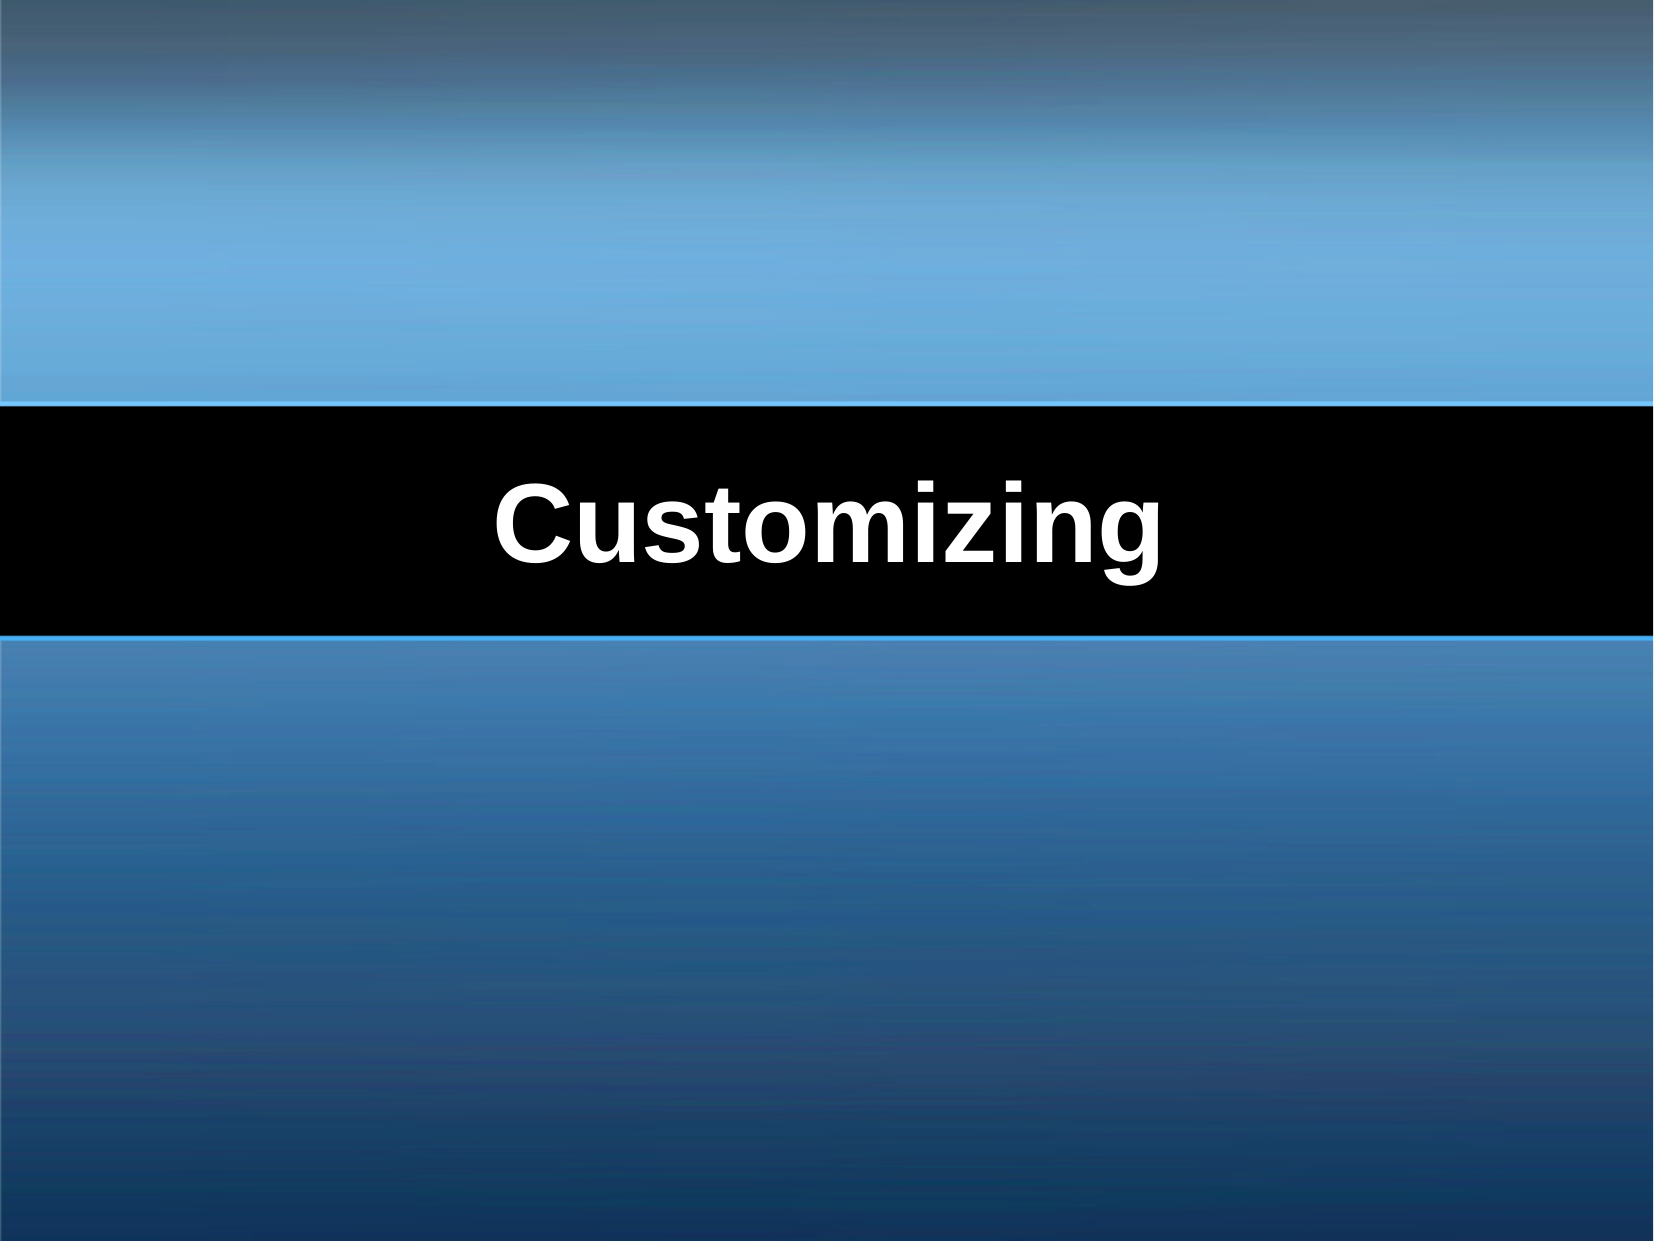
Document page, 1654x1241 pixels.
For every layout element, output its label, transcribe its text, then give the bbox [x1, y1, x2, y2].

title Customizing [123, 419, 1536, 627]
picture [0, 0, 1654, 1241]
